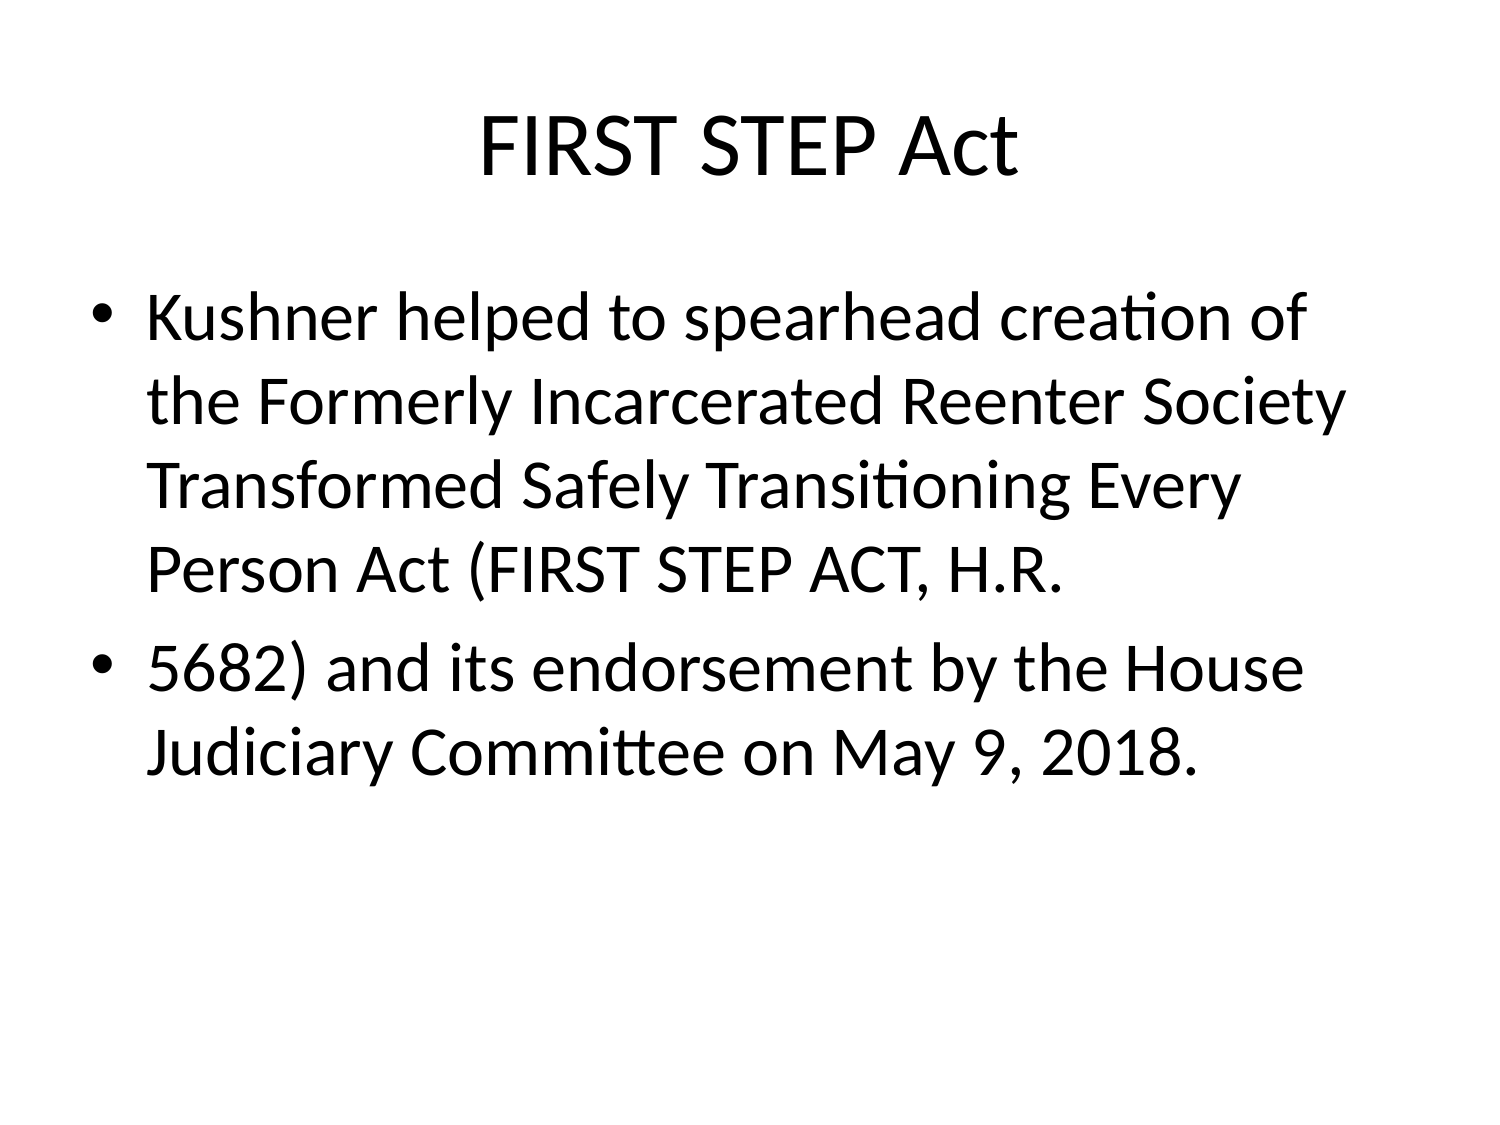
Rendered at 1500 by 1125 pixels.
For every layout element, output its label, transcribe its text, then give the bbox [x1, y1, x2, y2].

list Kushner helped to spearhead creation of the Formerly Incarcerated Reenter Society Transformed Safely Transitioning Every Person Act (FIRST STEP ACT, H.R. 5682) and its endorsement by the House Judiciary Committee on May 9, 2018. [75, 262, 1425, 1005]
title FIRST STEP Act [75, 45, 1425, 233]
